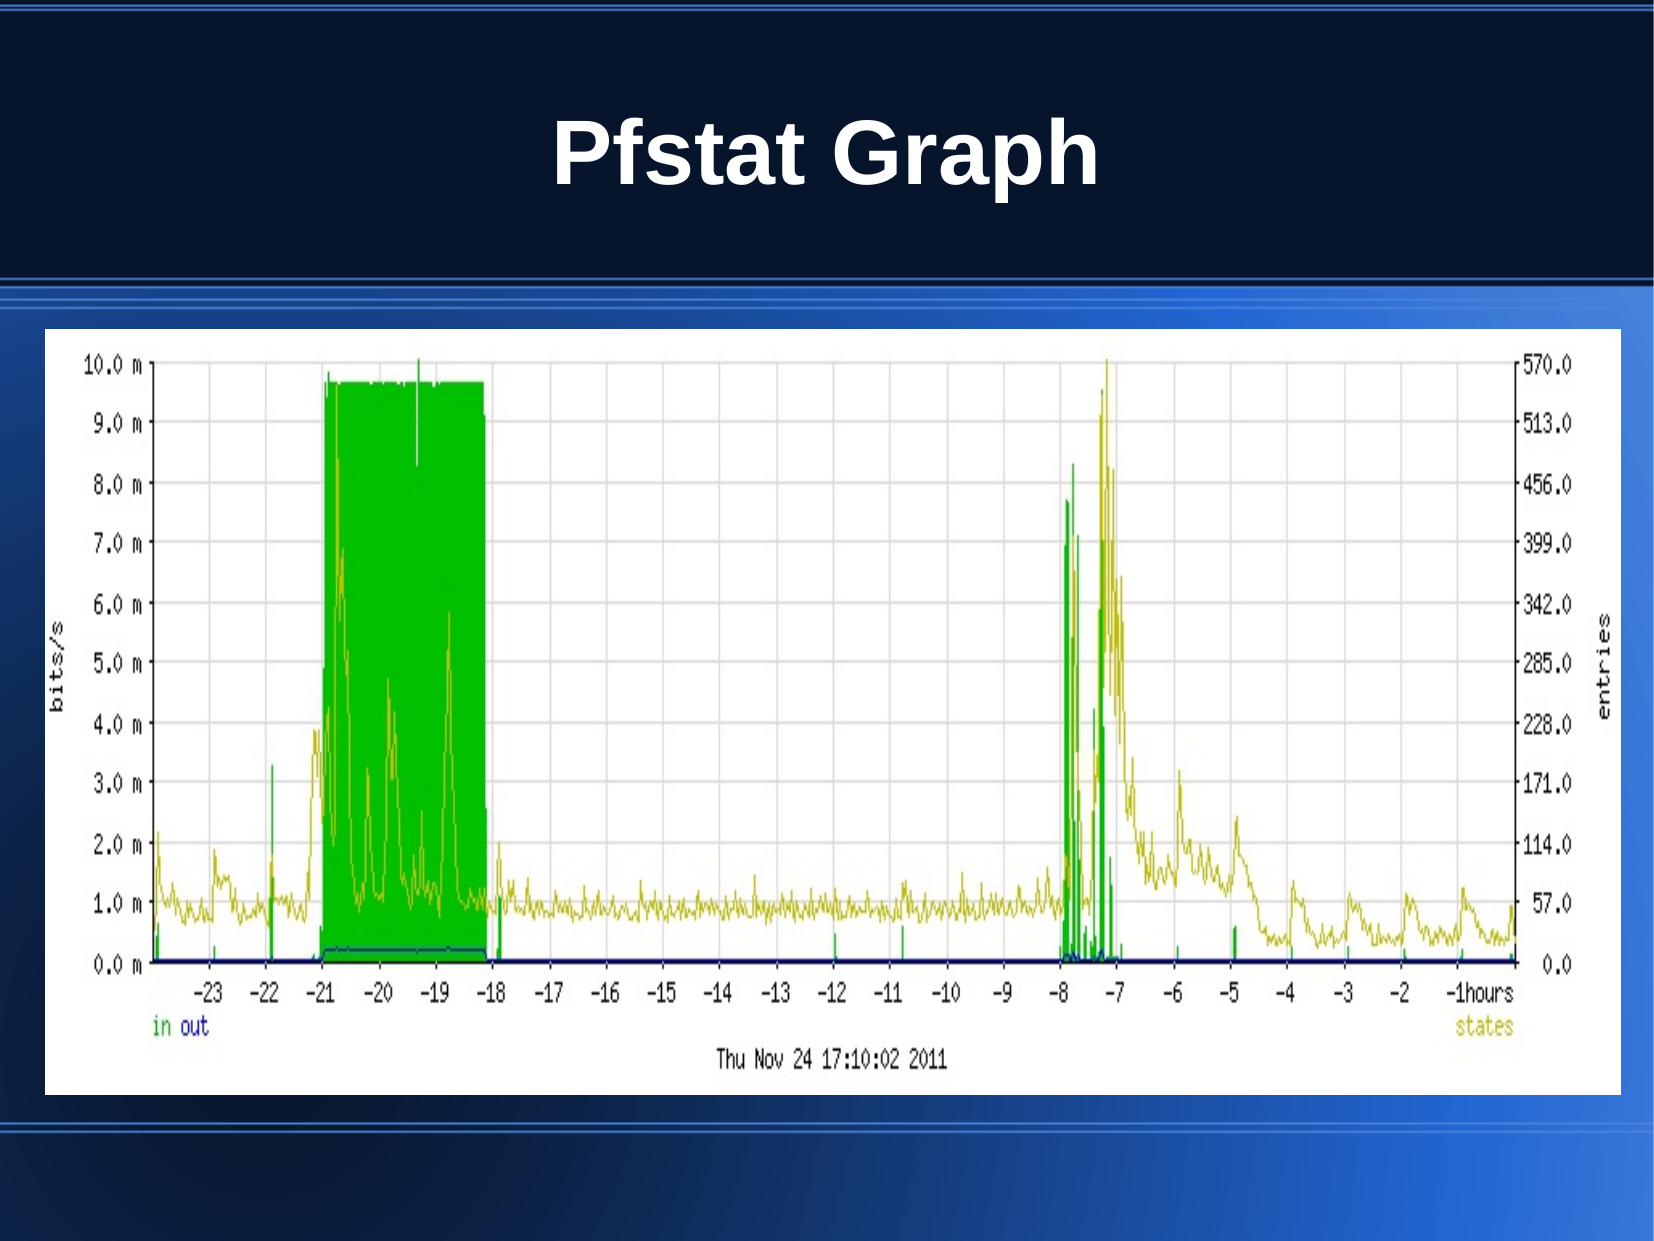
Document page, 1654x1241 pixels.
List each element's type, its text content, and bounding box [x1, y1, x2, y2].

title Pfstat Graph [82, 49, 1571, 257]
picture [0, 0, 1654, 1241]
